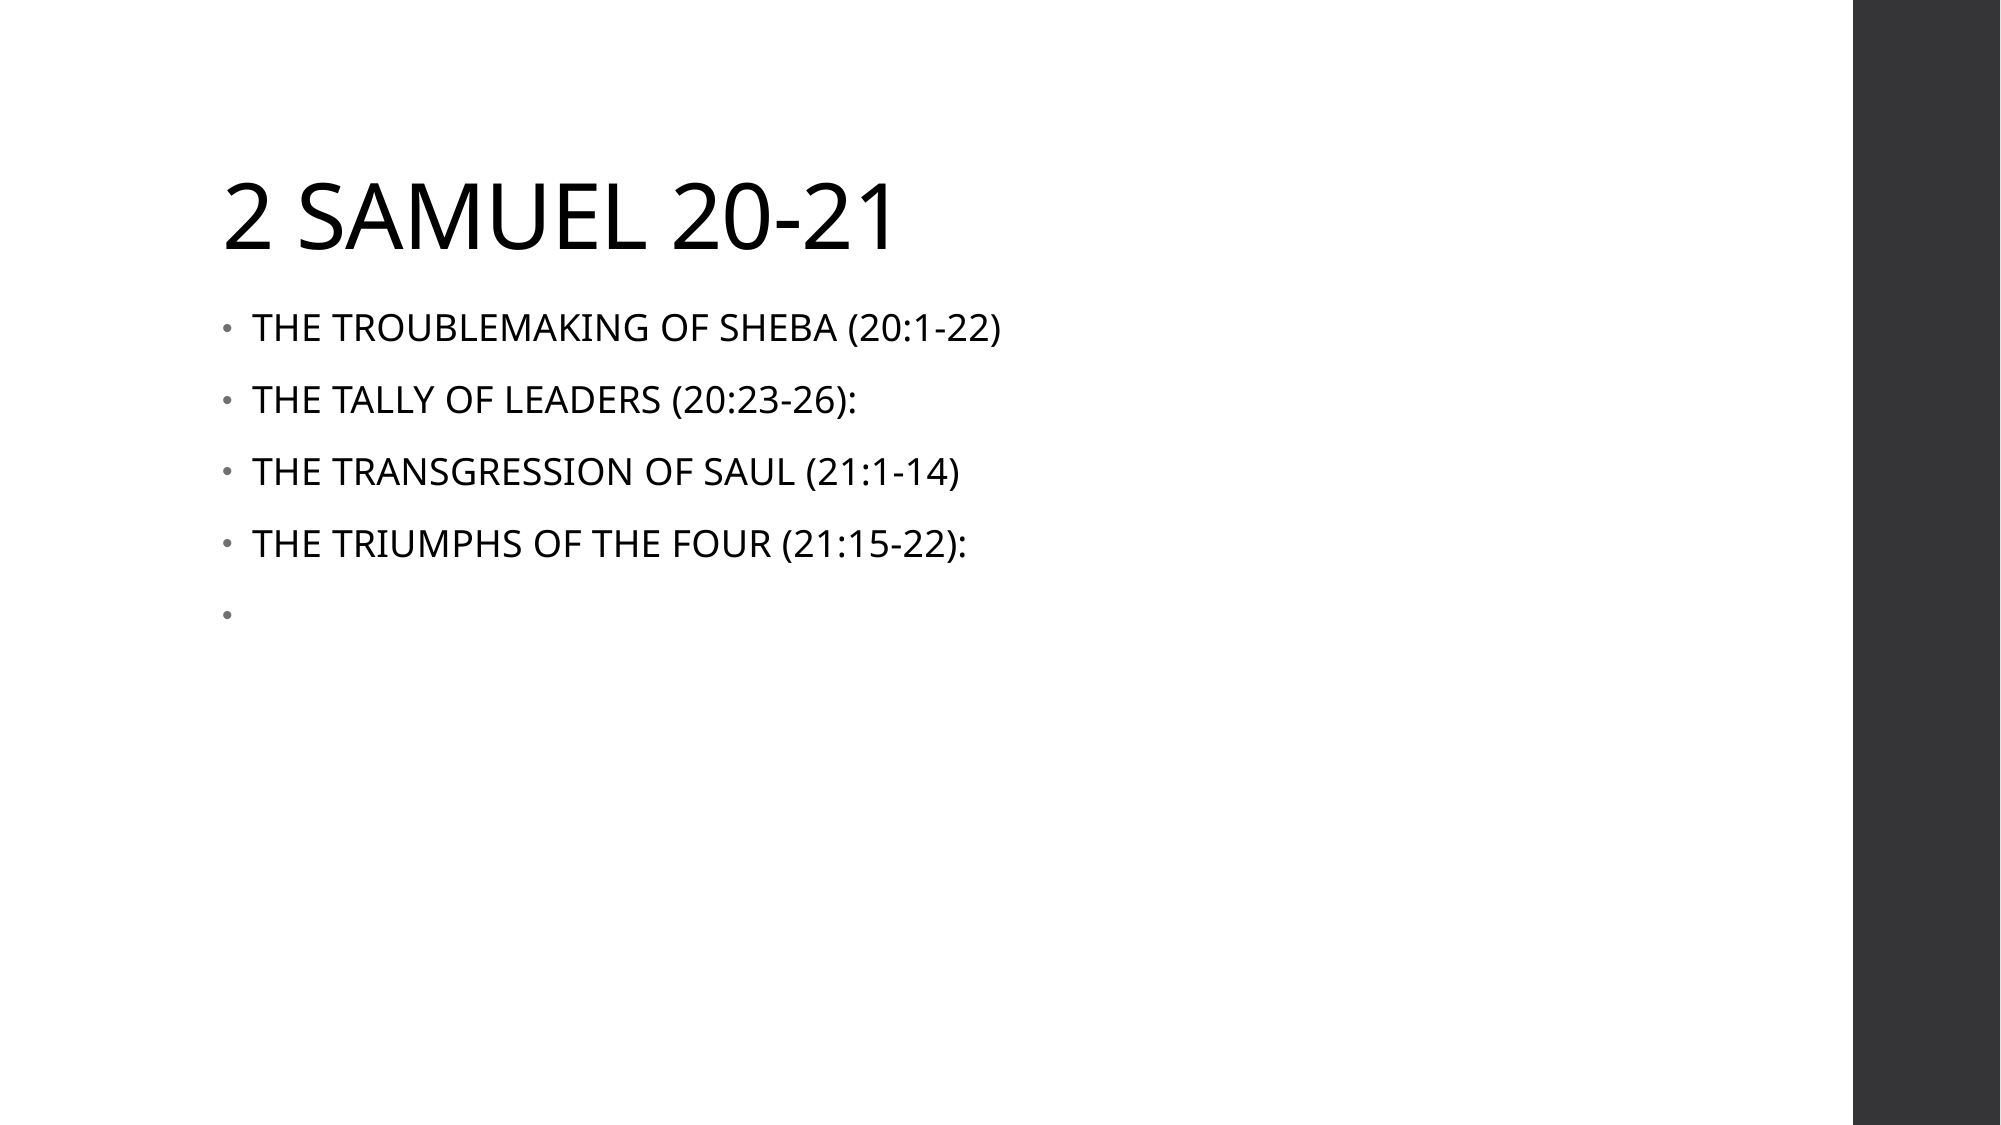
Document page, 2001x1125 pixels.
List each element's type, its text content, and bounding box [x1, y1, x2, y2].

list THE TROUBLEMAKING OF SHEBA (20:1-22) THE TALLY OF LEADERS (20:23-26): THE TRANSGRESSION OF SAUL (21:1-14) THE TRIUMPHS OF THE FOUR (21:15-22): [206, 299, 1617, 1014]
title 2 SAMUEL 20-21 [206, 60, 1797, 278]
